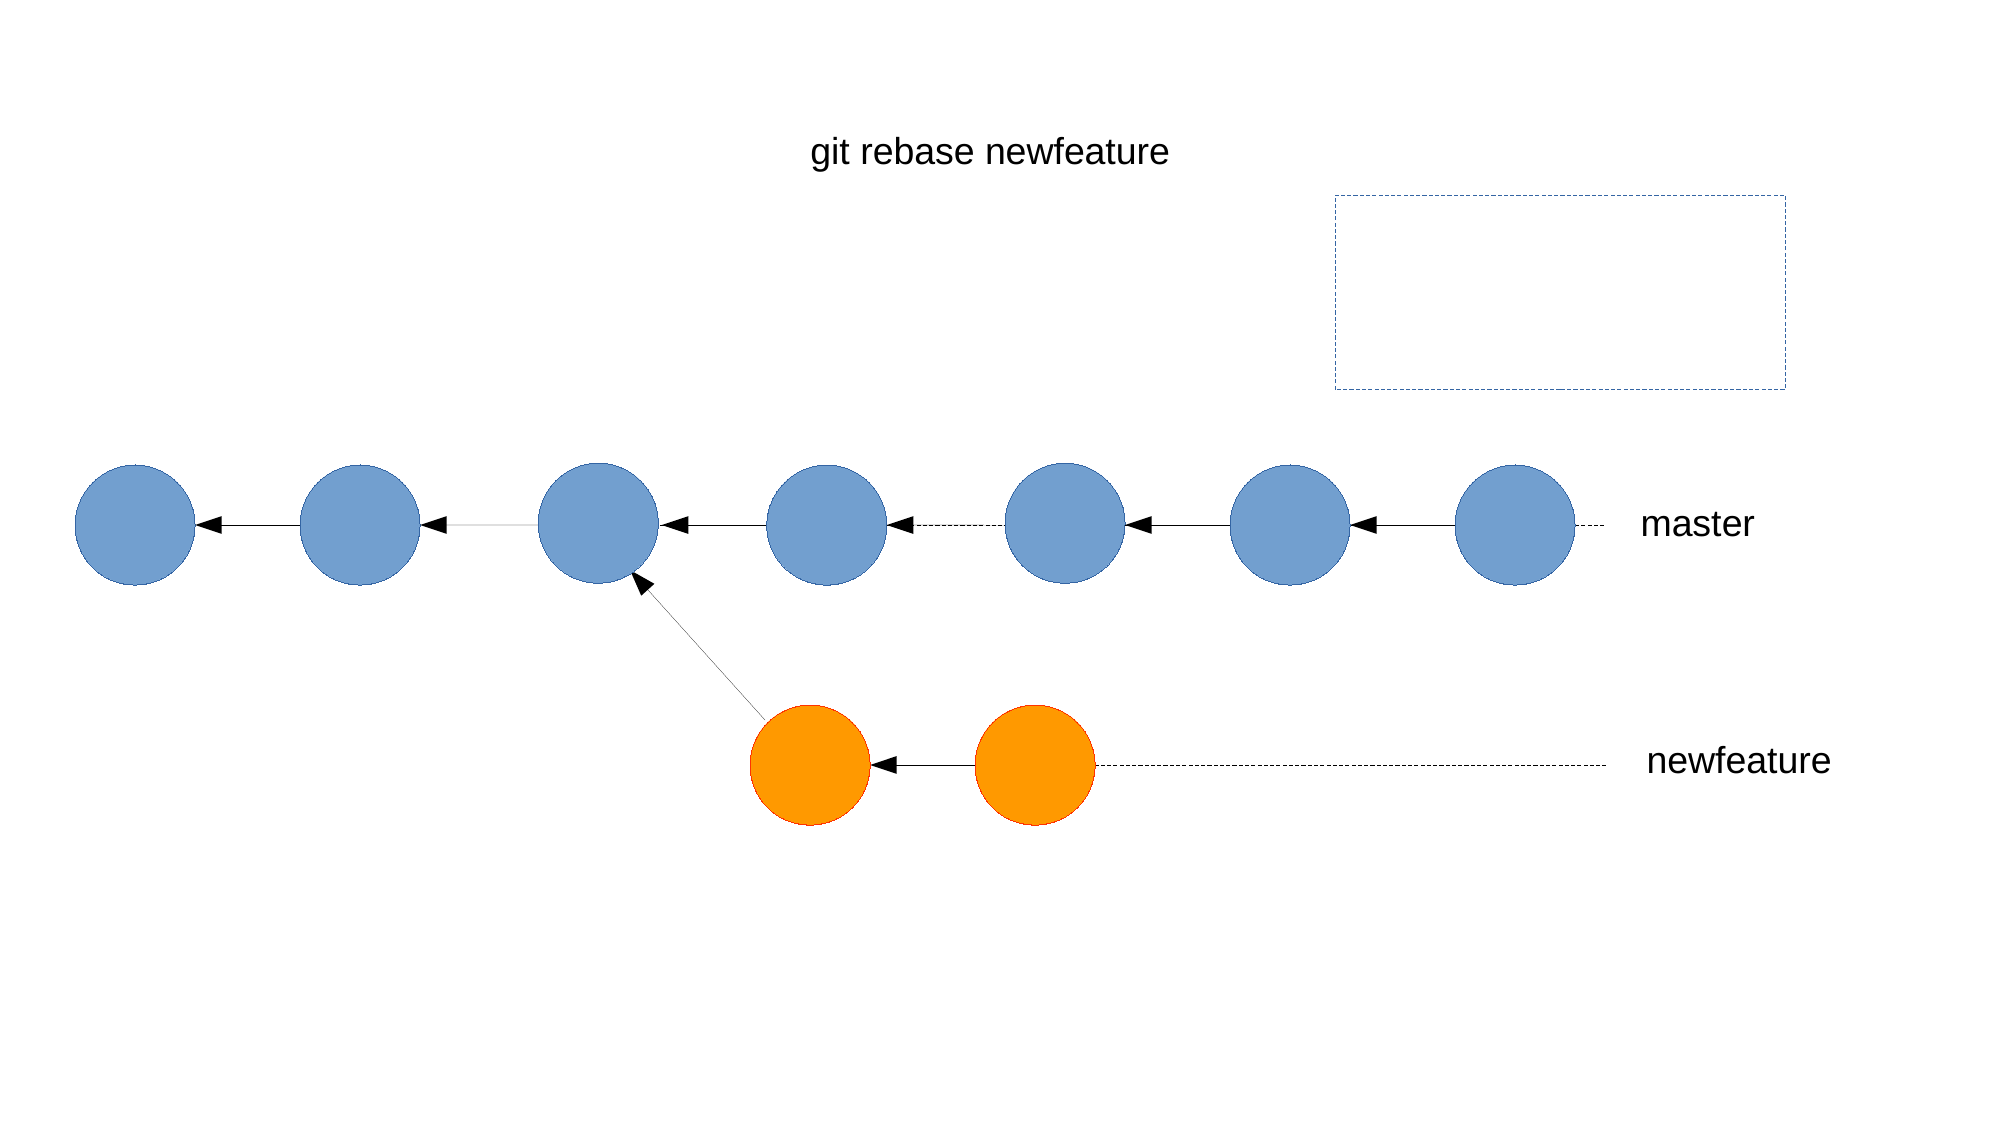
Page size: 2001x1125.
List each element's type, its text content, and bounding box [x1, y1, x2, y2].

text_box [750, 705, 871, 826]
text_box [766, 465, 887, 586]
text_box master [1625, 495, 1771, 552]
text_box [1005, 463, 1126, 584]
text_box newfeature [1631, 732, 1847, 790]
text_box [538, 463, 659, 584]
text_box [1455, 464, 1576, 586]
text_box [975, 705, 1096, 826]
text_box [300, 464, 421, 586]
text_box [1230, 464, 1351, 586]
text_box [75, 464, 196, 586]
text_box git rebase newfeature [795, 123, 1186, 180]
